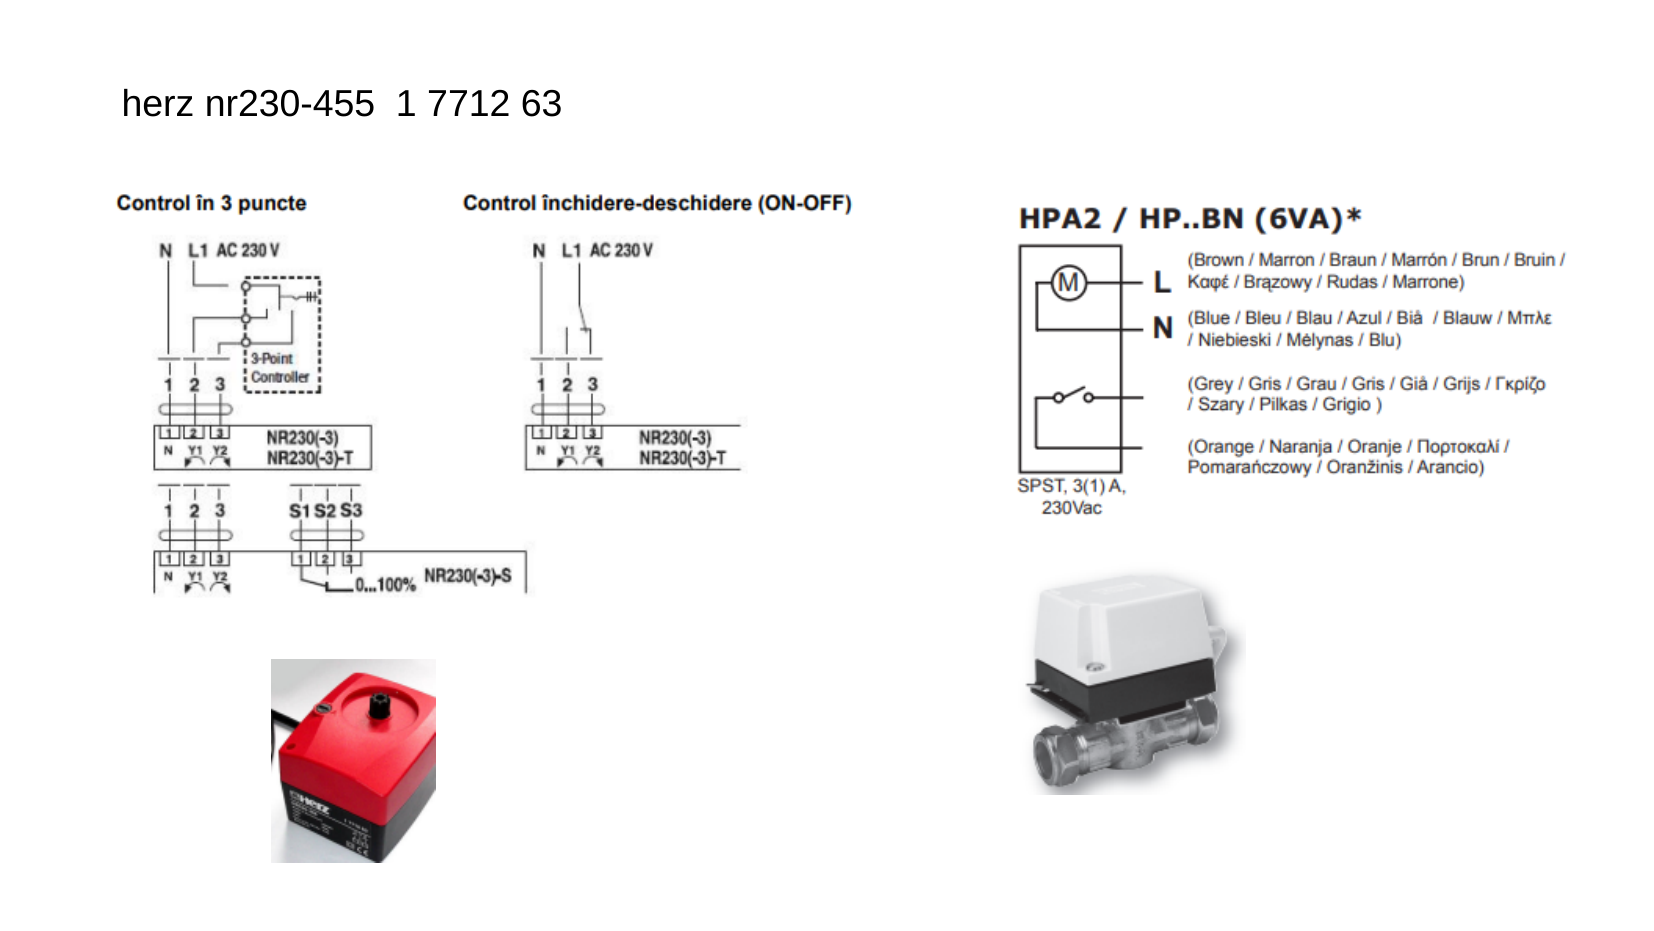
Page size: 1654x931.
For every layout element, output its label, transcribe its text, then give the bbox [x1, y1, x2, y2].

picture [60, 179, 865, 626]
picture [1010, 551, 1246, 796]
picture [271, 659, 436, 864]
text_box herz nr230-455 1 7712 63 [106, 75, 578, 132]
picture [1012, 194, 1576, 533]
